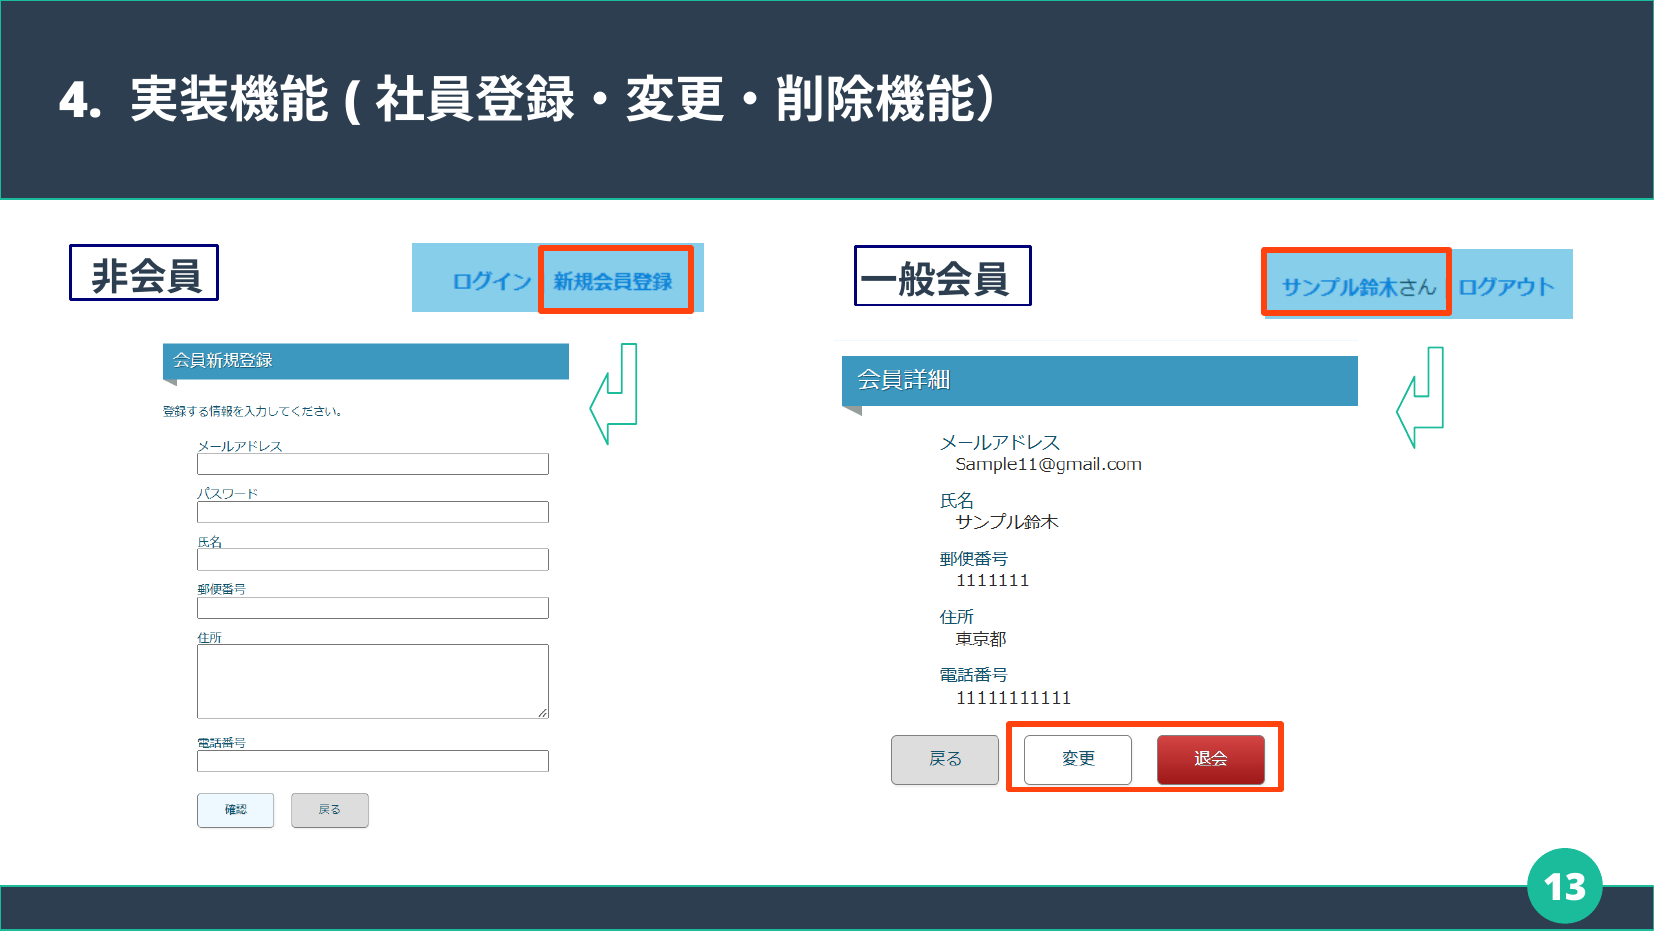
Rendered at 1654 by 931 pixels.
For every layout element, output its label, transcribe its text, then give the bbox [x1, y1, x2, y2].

picture [544, 251, 688, 308]
picture [412, 243, 704, 312]
picture [834, 340, 1358, 826]
picture [155, 335, 569, 846]
text_box 一般会員 [857, 249, 1026, 304]
text_box 非会員 [76, 301, 219, 305]
text_box 一般会員 [846, 249, 854, 306]
picture [1265, 249, 1573, 319]
text_box 非会員 [76, 247, 216, 298]
picture [1267, 253, 1446, 310]
title 4. 実装機能(社員登録・変更・削除機能） [59, 37, 1595, 156]
